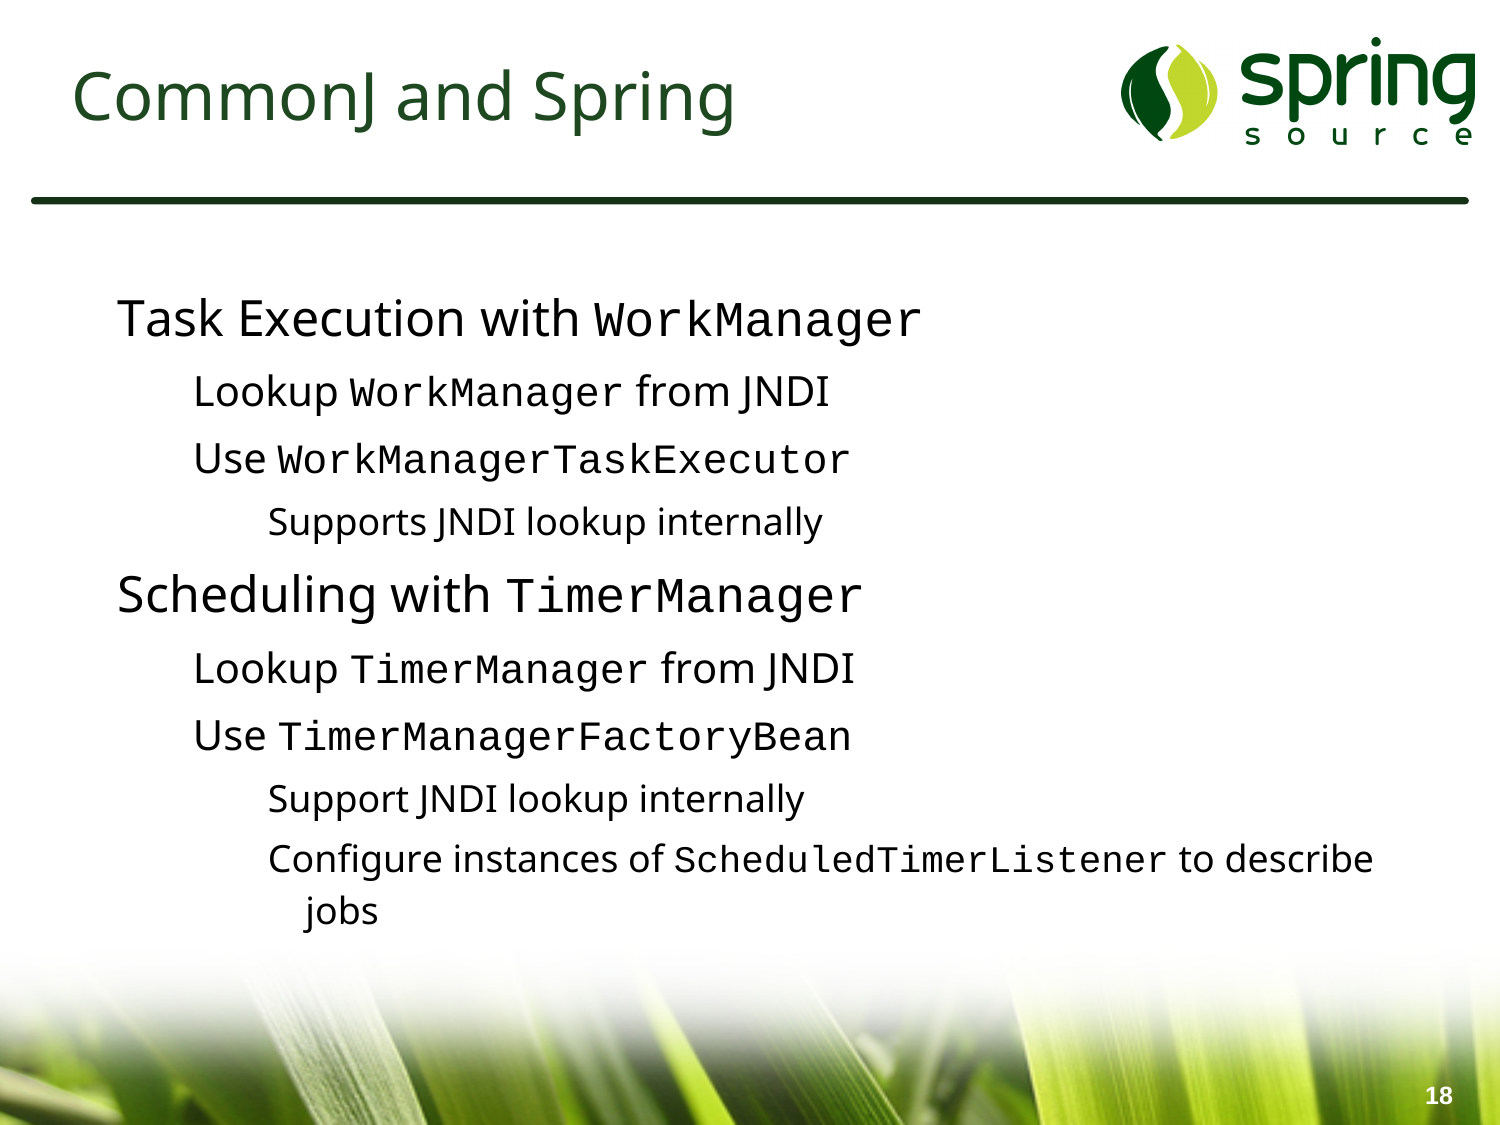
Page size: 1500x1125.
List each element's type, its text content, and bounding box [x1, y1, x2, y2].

picture [0, 944, 1500, 1125]
list Task Execution with WorkManager Lookup WorkManager from JNDI Use WorkManagerTaskExecutor Supports JNDI lookup internally Scheduling with TimerManager Lookup TimerManager from JNDI Use TimerManagerFactoryBean Support JNDI lookup internally Configure instances of ScheduledTimerListener to describe jobs [103, 275, 1394, 938]
picture [1121, 37, 1475, 145]
title CommonJ and Spring [56, 13, 1089, 176]
